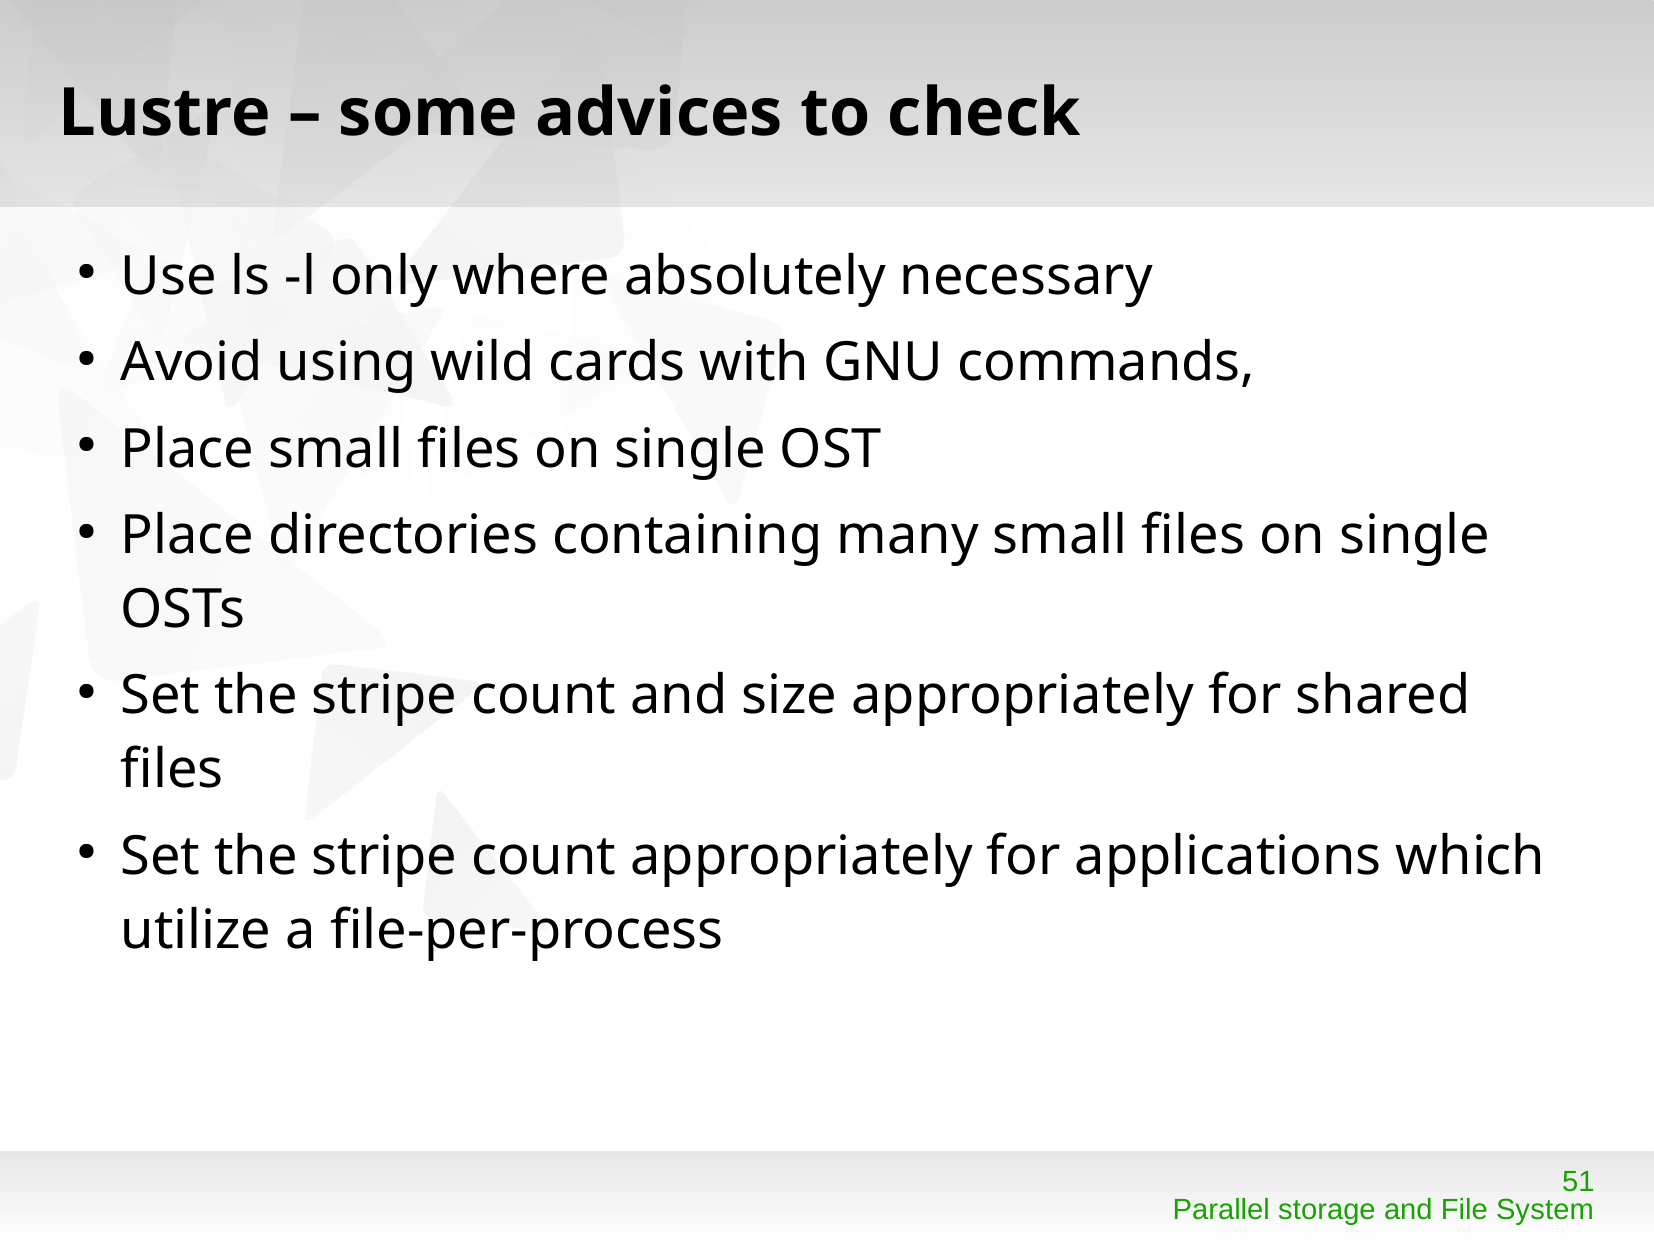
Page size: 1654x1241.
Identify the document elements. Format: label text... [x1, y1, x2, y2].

picture [0, 0, 783, 931]
list Use ls -l only where absolutely necessary Avoid using wild cards with GNU commands, Place small files on single OST Place directories containing many small files on single OSTs Set the stripe count and size appropriately for shared files Set the stripe count appropriately for applications which utilize a file-per-process [76, 236, 1565, 1109]
title Lustre – some advices to check [59, 0, 1548, 158]
